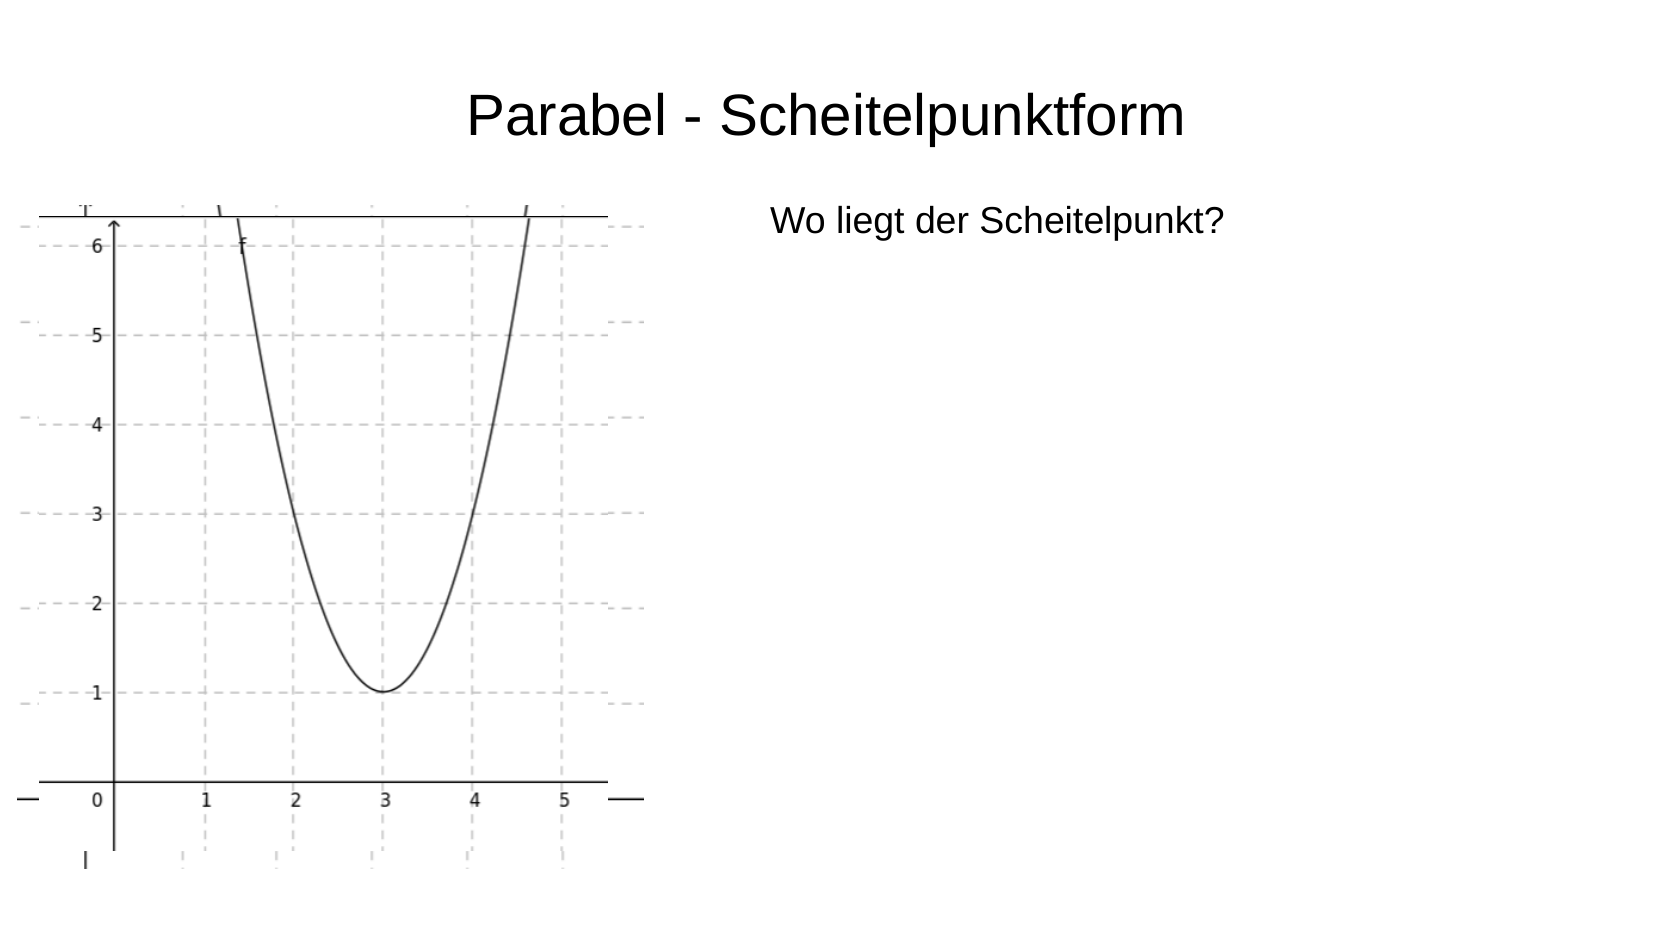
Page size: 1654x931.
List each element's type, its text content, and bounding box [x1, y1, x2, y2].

title Parabel - Scheitelpunktform [82, 37, 1571, 193]
picture [17, 205, 644, 869]
text_box Wo liegt der Scheitelpunkt? [755, 192, 1514, 250]
